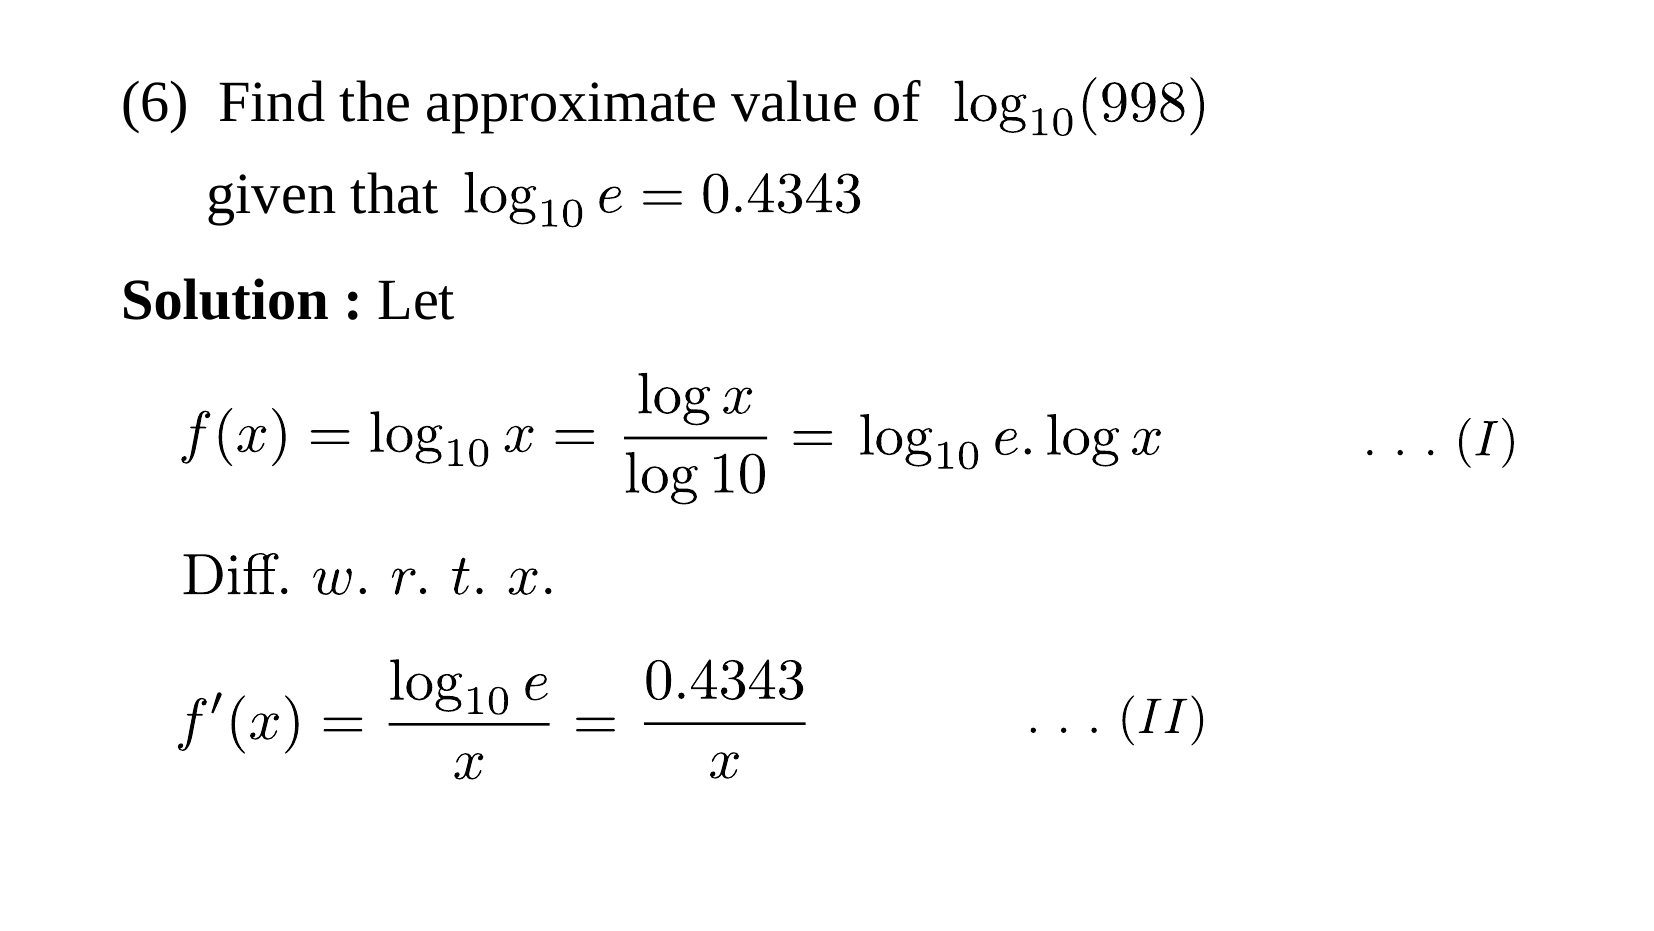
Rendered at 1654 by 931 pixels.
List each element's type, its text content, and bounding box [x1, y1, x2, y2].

text_box [954, 77, 1204, 136]
text_box [464, 171, 861, 228]
text_box [624, 372, 833, 505]
text_box [181, 408, 595, 467]
title (6) Find the approximate value of given that Solution : Let [47, 37, 1595, 902]
text_box [644, 659, 806, 779]
text_box [860, 414, 1162, 470]
text_box [1028, 695, 1204, 746]
text_box [177, 659, 615, 780]
text_box [183, 553, 552, 595]
text_box [1365, 417, 1514, 468]
